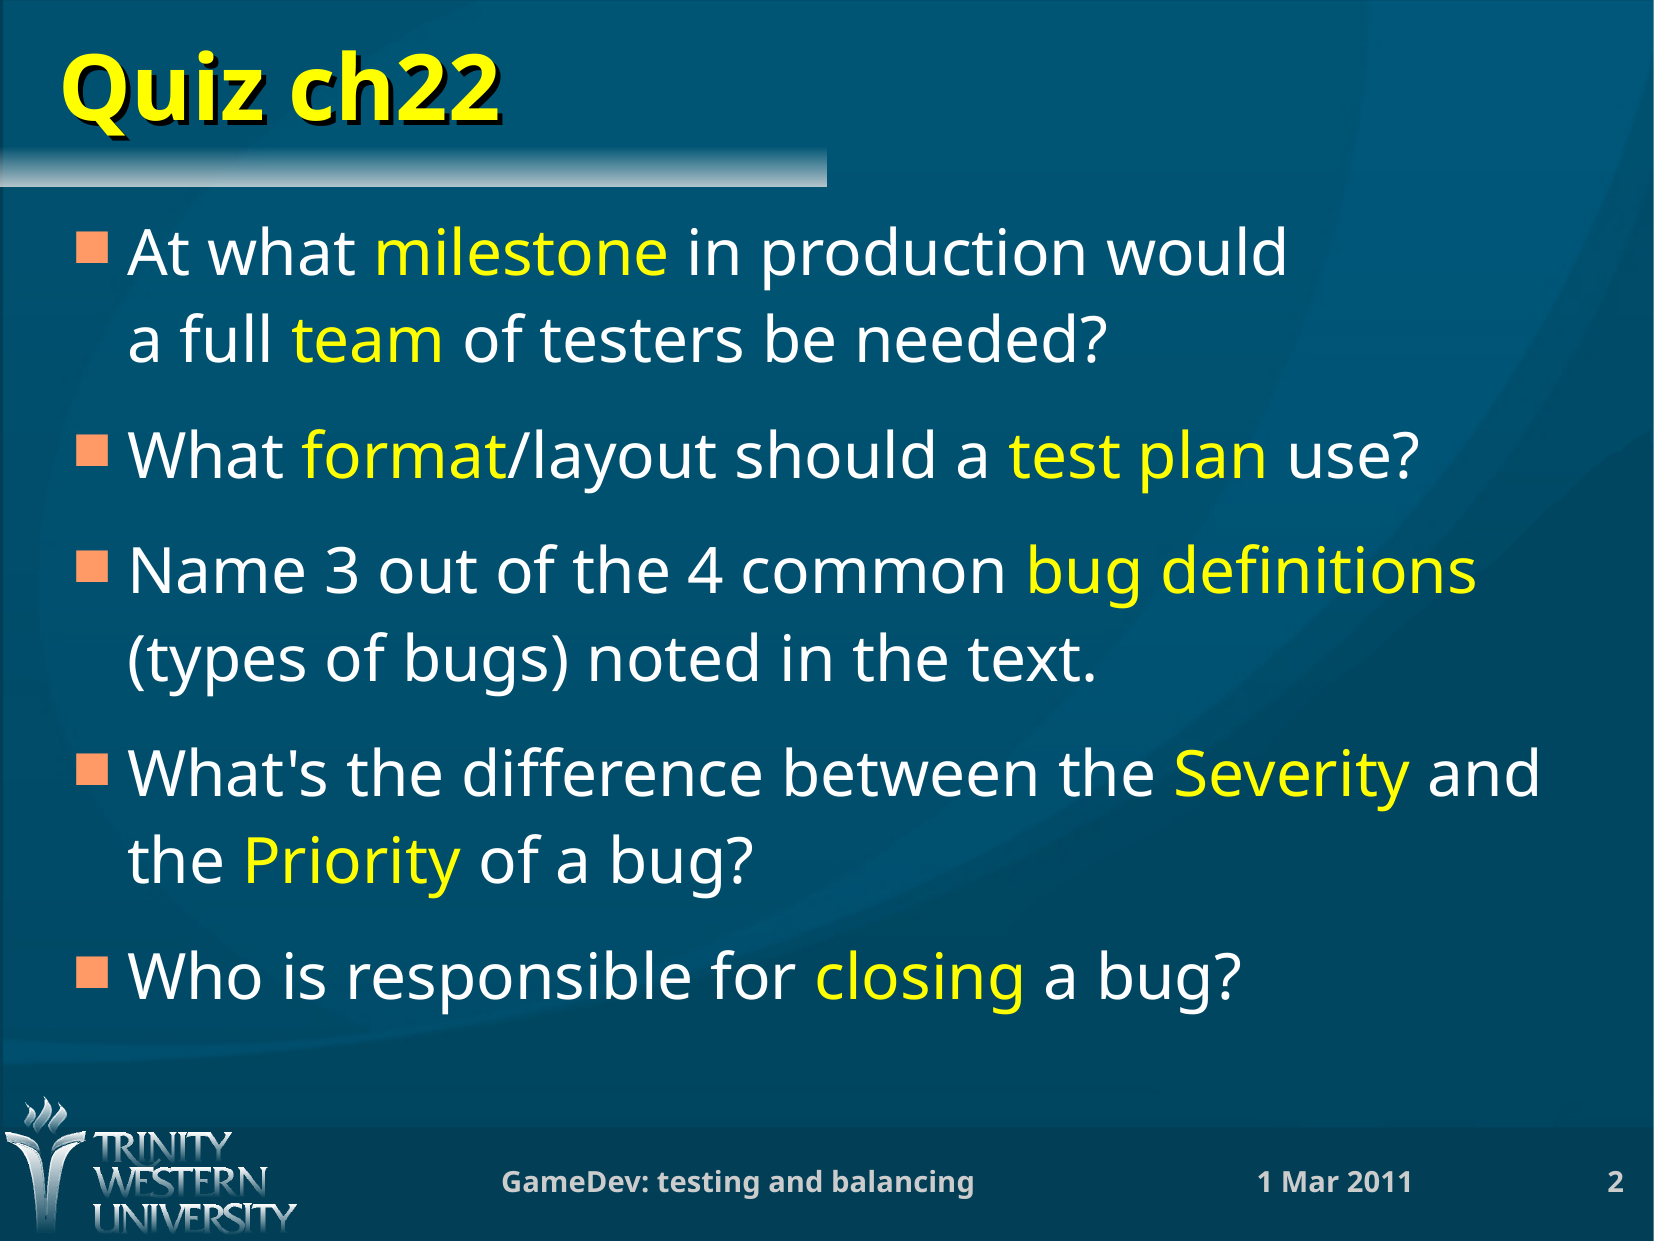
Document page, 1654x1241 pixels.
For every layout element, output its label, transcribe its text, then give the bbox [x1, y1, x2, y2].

list At what milestone in production would a full team of testers be needed? What format/layout should a test plan use? Name 3 out of the 4 common bug definitions (types of bugs) noted in the text. What's the difference between the Severity and the Priority of a bug? Who is responsible for closing a bug? [59, 206, 1625, 1026]
picture [38, 1227, 54, 1232]
title Quiz ch22 [59, 19, 1595, 148]
